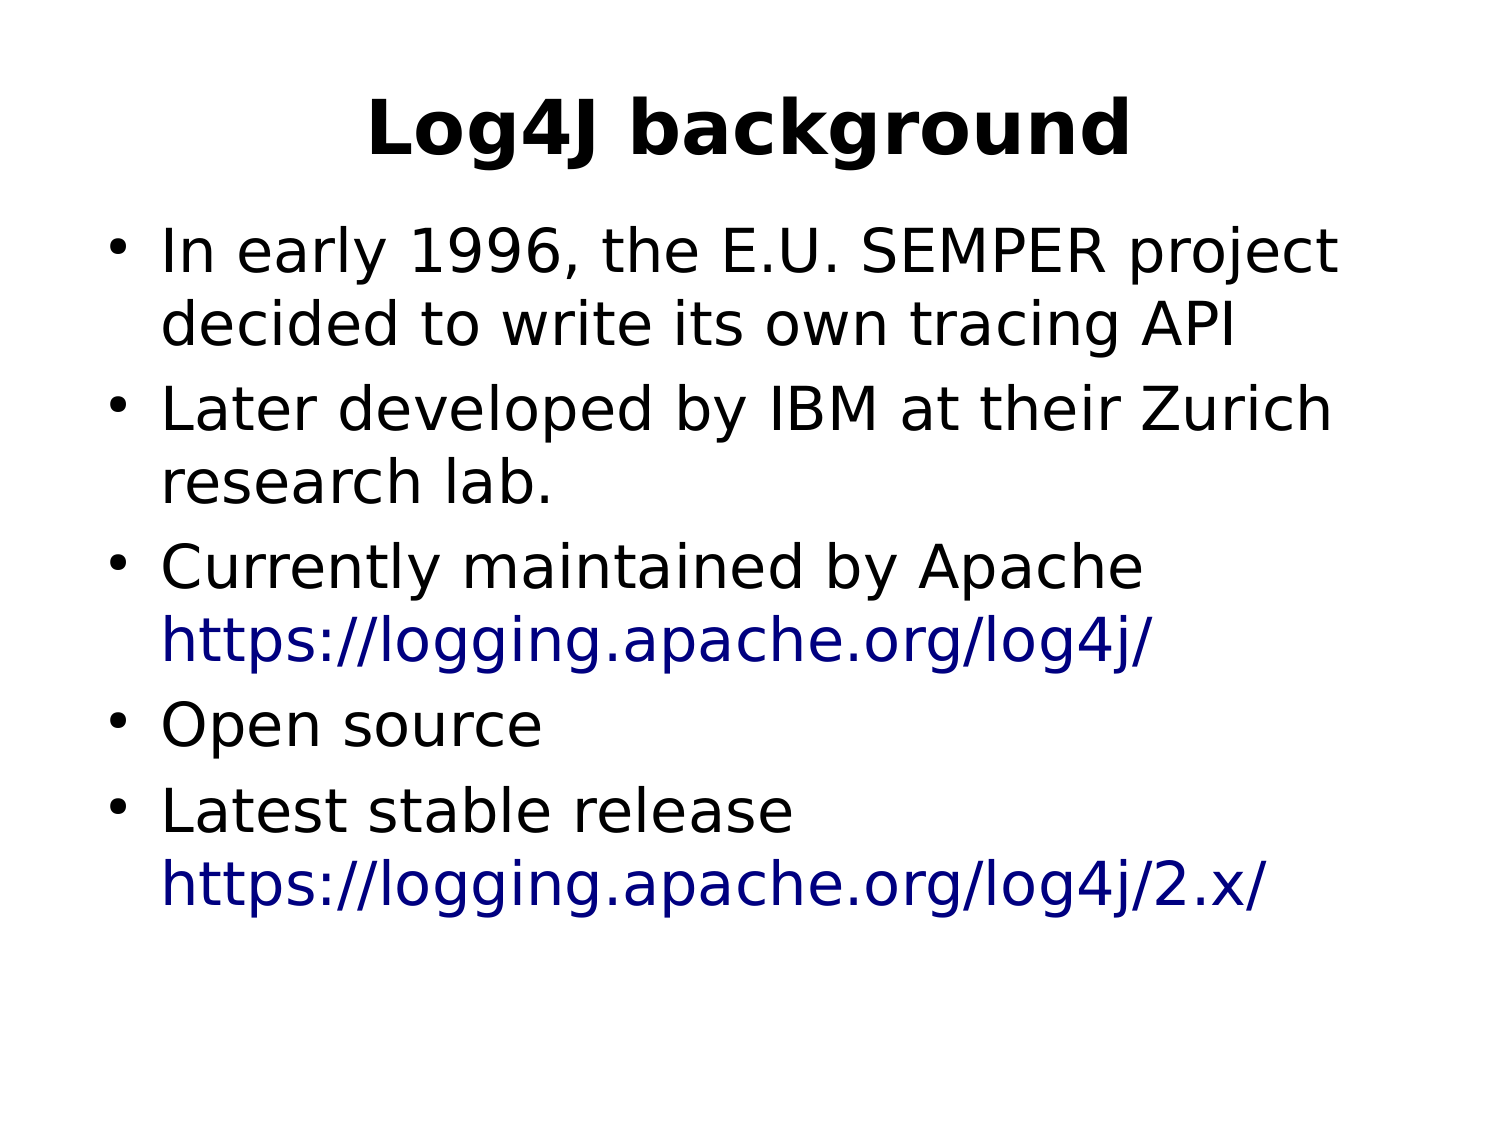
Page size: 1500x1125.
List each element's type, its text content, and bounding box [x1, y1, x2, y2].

title Log4J background [75, 44, 1425, 177]
list In early 1996, the E.U. SEMPER project decided to write its own tracing API Later developed by IBM at their Zurich research lab. Currently maintained by Apache https://logging.apache.org/log4j/ Open source Latest stable release https://logging.apache.org/log4j/2.x/ [75, 204, 1395, 1075]
